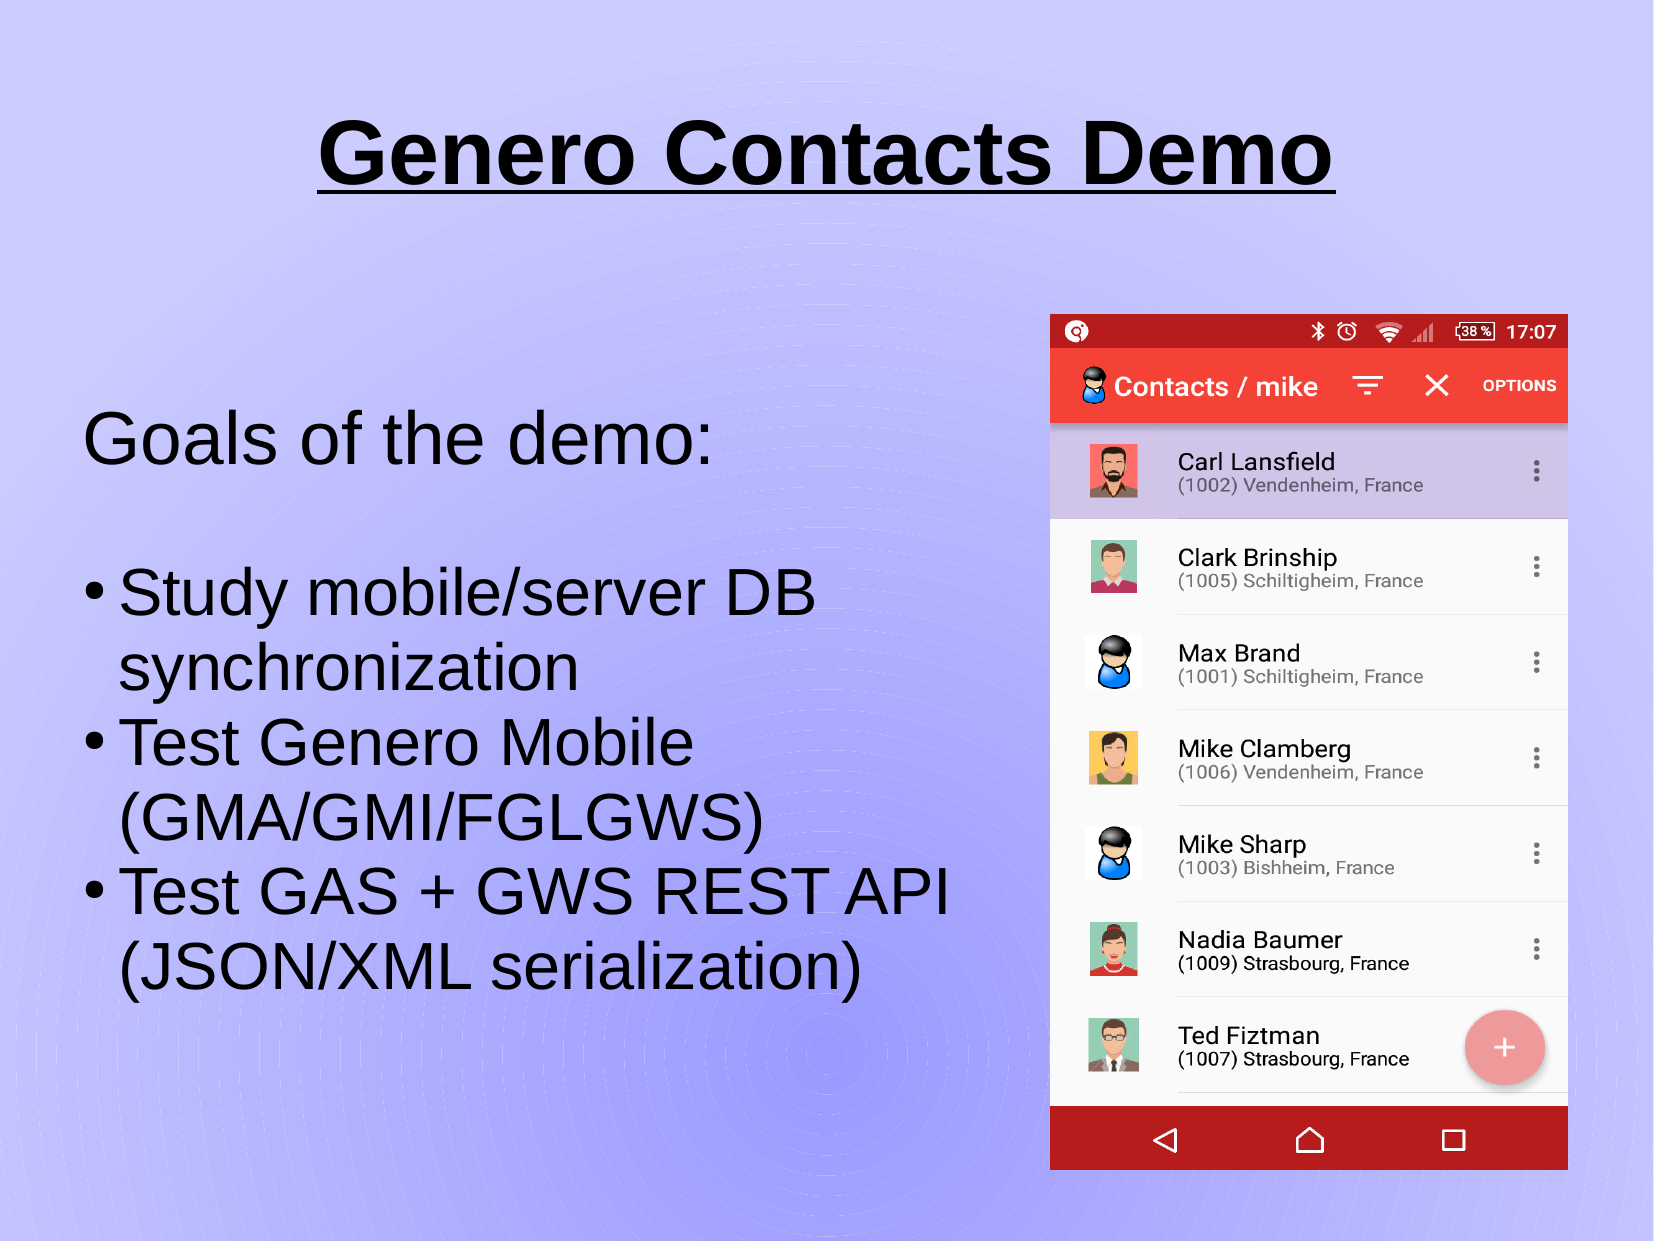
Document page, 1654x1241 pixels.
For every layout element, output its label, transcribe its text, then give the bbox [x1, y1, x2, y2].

subtitle Goals of the demo: Study mobile/server DB synchronization Test Genero Mobile (GMA/GMI/FGLGWS) Test GAS + GWS REST API (JSON/XML serialization) [82, 290, 1021, 1186]
title Genero Contacts Demo [82, 49, 1571, 257]
picture [1050, 314, 1568, 1171]
